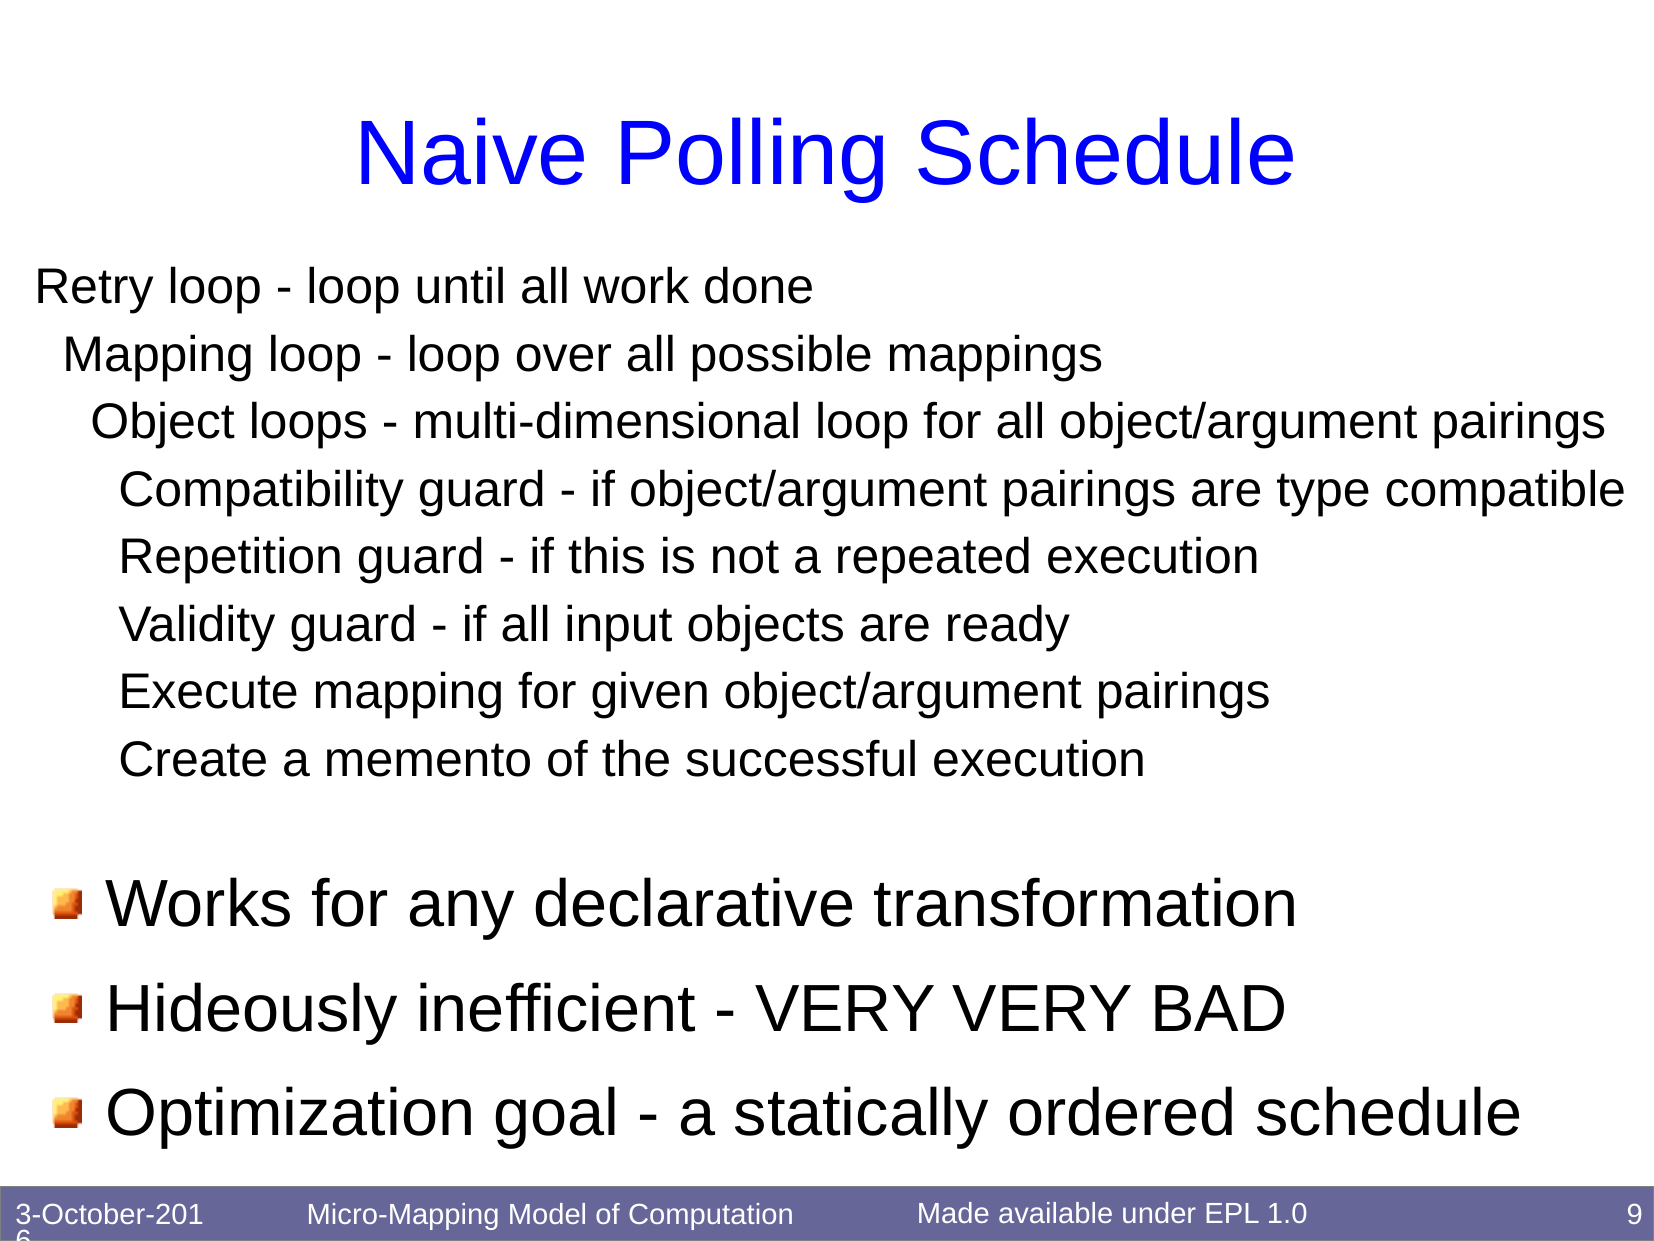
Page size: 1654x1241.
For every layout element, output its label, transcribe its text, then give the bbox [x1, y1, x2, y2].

title Naive Polling Schedule [82, 49, 1571, 257]
list Retry loop - loop until all work done Mapping loop - loop over all possible mappings Object loops - multi-dimensional loop for all object/argument pairings Compatibility guard - if object/argument pairings are type compatible Repetition guard - if this is not a repeated execution Validity guard - if all input objects are ready Execute mapping for given object/argument pairings Create a memento of the successful execution Works for any declarative transformation Hideously inefficient - VERY VERY BAD Optimization goal - a statically ordered schedule [34, 258, 1634, 1150]
